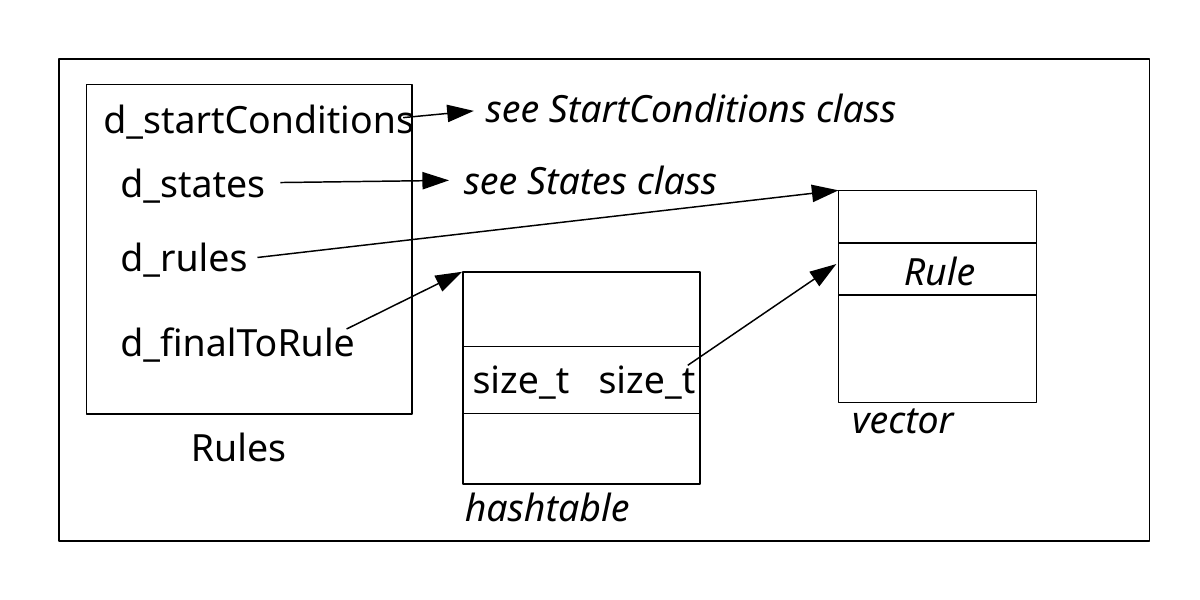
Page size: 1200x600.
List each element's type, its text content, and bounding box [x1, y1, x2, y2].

text_box see States class [448, 147, 714, 209]
text_box hashtable [450, 474, 633, 535]
text_box Rules [176, 413, 294, 474]
text_box [58, 59, 1150, 541]
text_box see StartConditions class [470, 75, 890, 136]
text_box d_states [105, 149, 268, 210]
text_box size_t size_t [457, 346, 705, 407]
text_box d_startConditions [88, 86, 408, 147]
text_box d_finalToRule [105, 309, 362, 370]
text_box vector [837, 386, 962, 447]
text_box Rule [889, 237, 989, 299]
text_box d_rules [105, 224, 255, 285]
